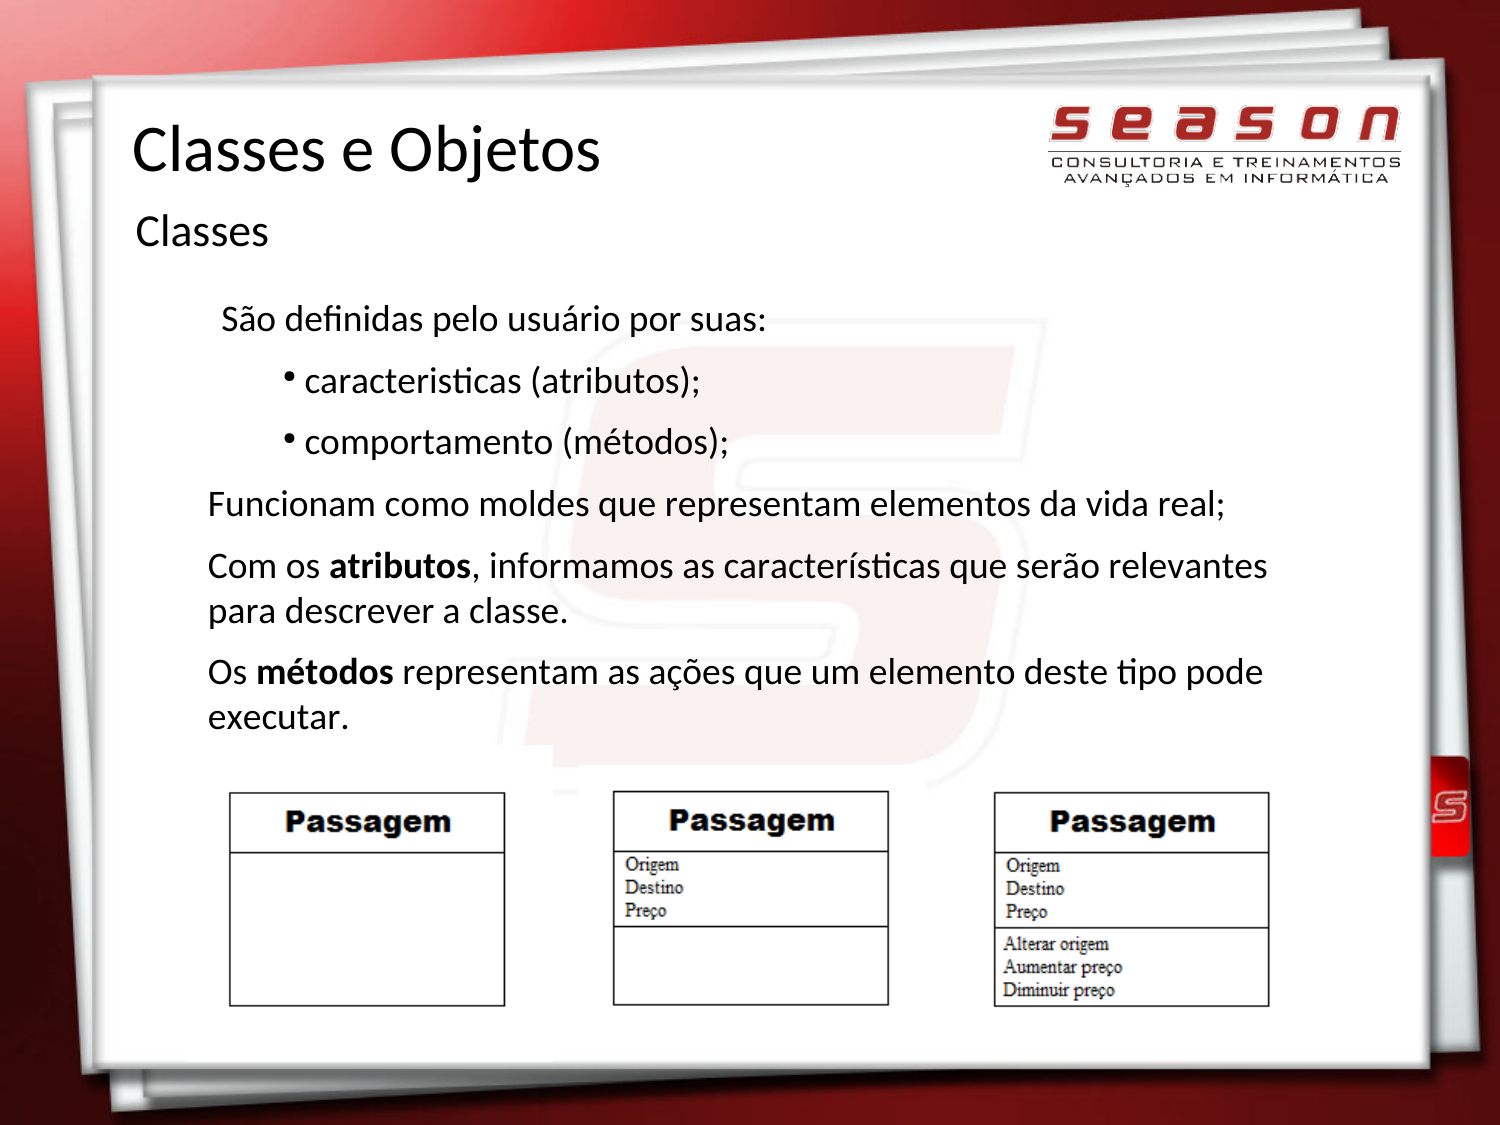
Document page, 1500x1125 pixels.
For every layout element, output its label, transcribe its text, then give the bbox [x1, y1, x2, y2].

chart [578, 765, 926, 1035]
picture [0, 0, 1500, 1125]
title Classes e Objetos [118, 33, 1394, 257]
chart [982, 780, 1282, 1024]
chart [188, 746, 553, 1063]
text_box Classes [119, 200, 1240, 256]
text_box São definidas pelo usuário por suas: caracteristicas (atributos); comportamento (métodos); Funcionam como moldes que representam elementos da vida real; Com os atributos, informamos as características que serão relevantes para descrever a classe. Os métodos representam as ações que um elemento deste tipo pode executar. [207, 271, 1328, 760]
